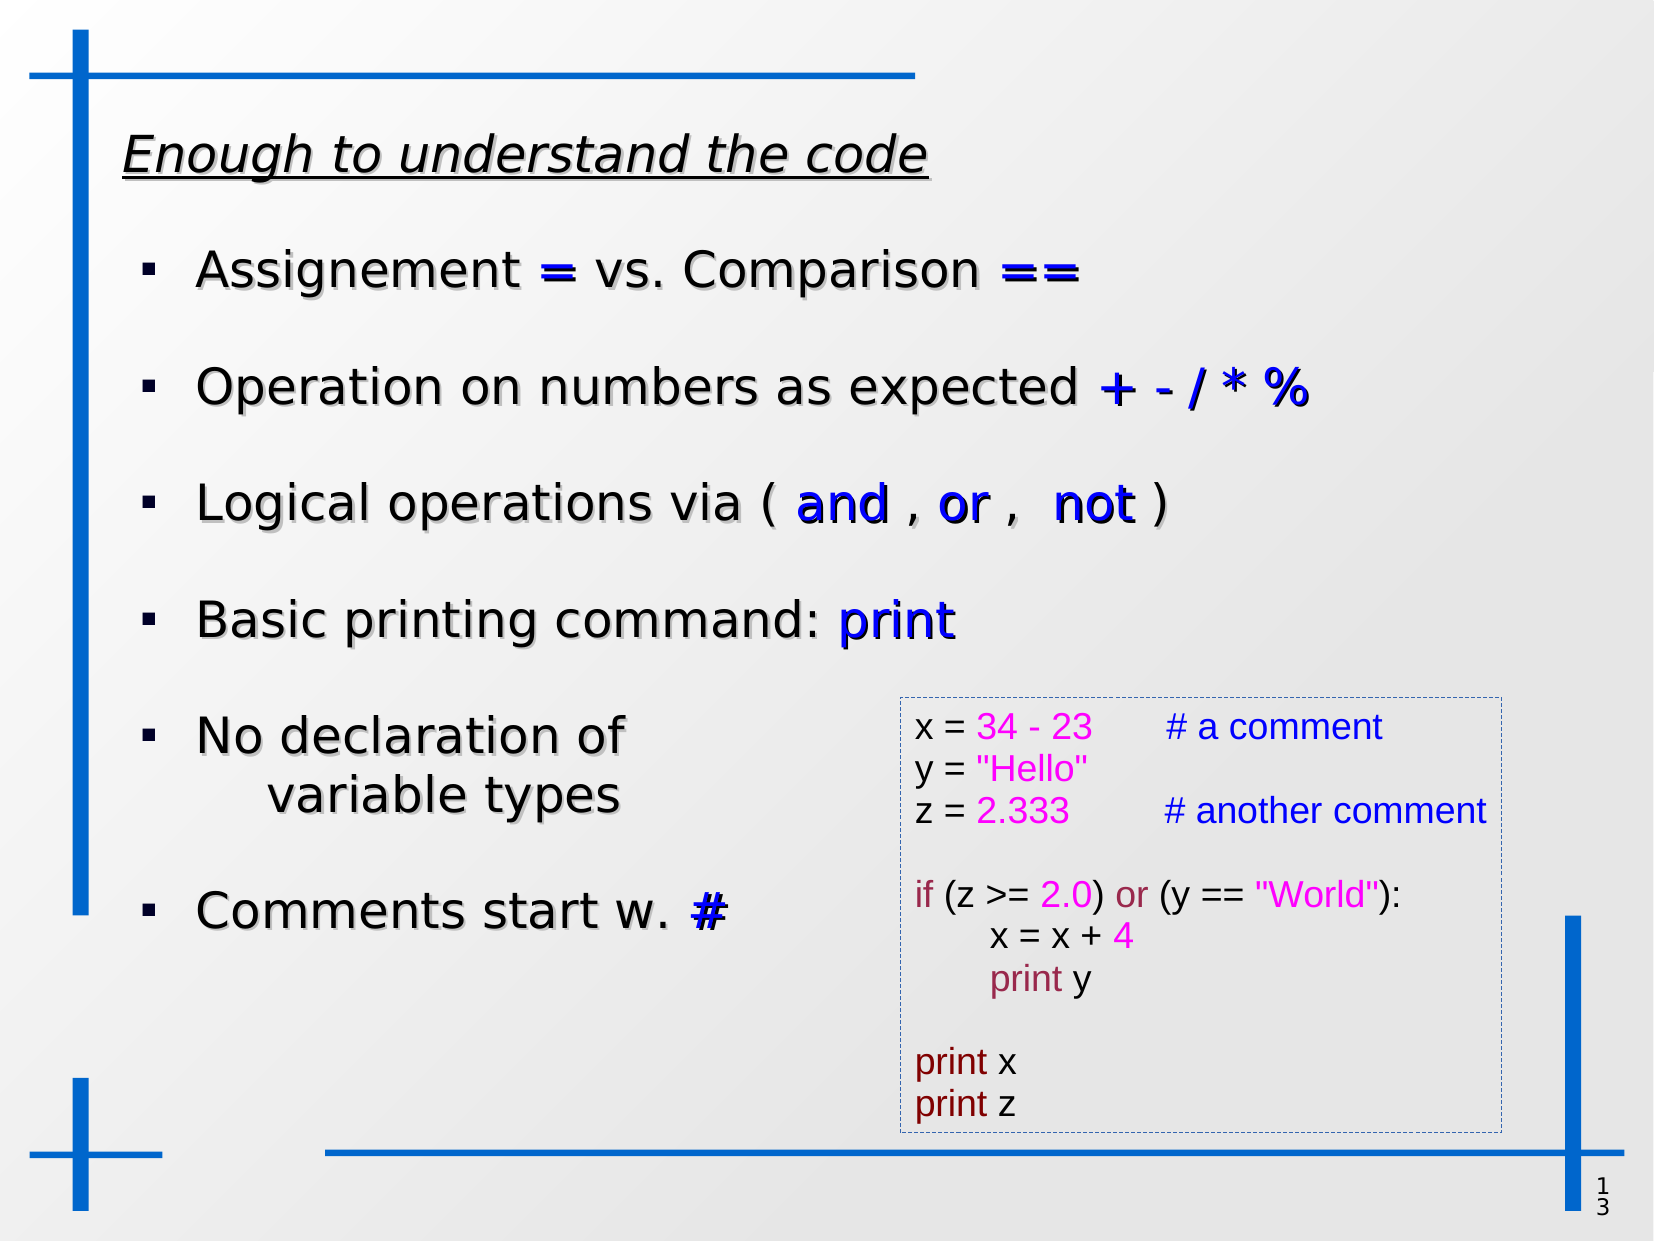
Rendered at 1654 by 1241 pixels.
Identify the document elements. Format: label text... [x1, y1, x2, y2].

text_box x = 34 - 23 # a comment y = "Hello" z = 2.333 # another comment if (z >= 2.0) or (y == "World"): x = x + 4 print y print x print z [900, 697, 1502, 1133]
title Enough to understand the code [122, 91, 1524, 219]
list Assignement = vs. Comparison == Operation on numbers as expected + - / * % Logical operations via ( and , or , not ) Basic printing command: print No declaration of variable types Comments start w. # [124, 241, 1526, 1133]
